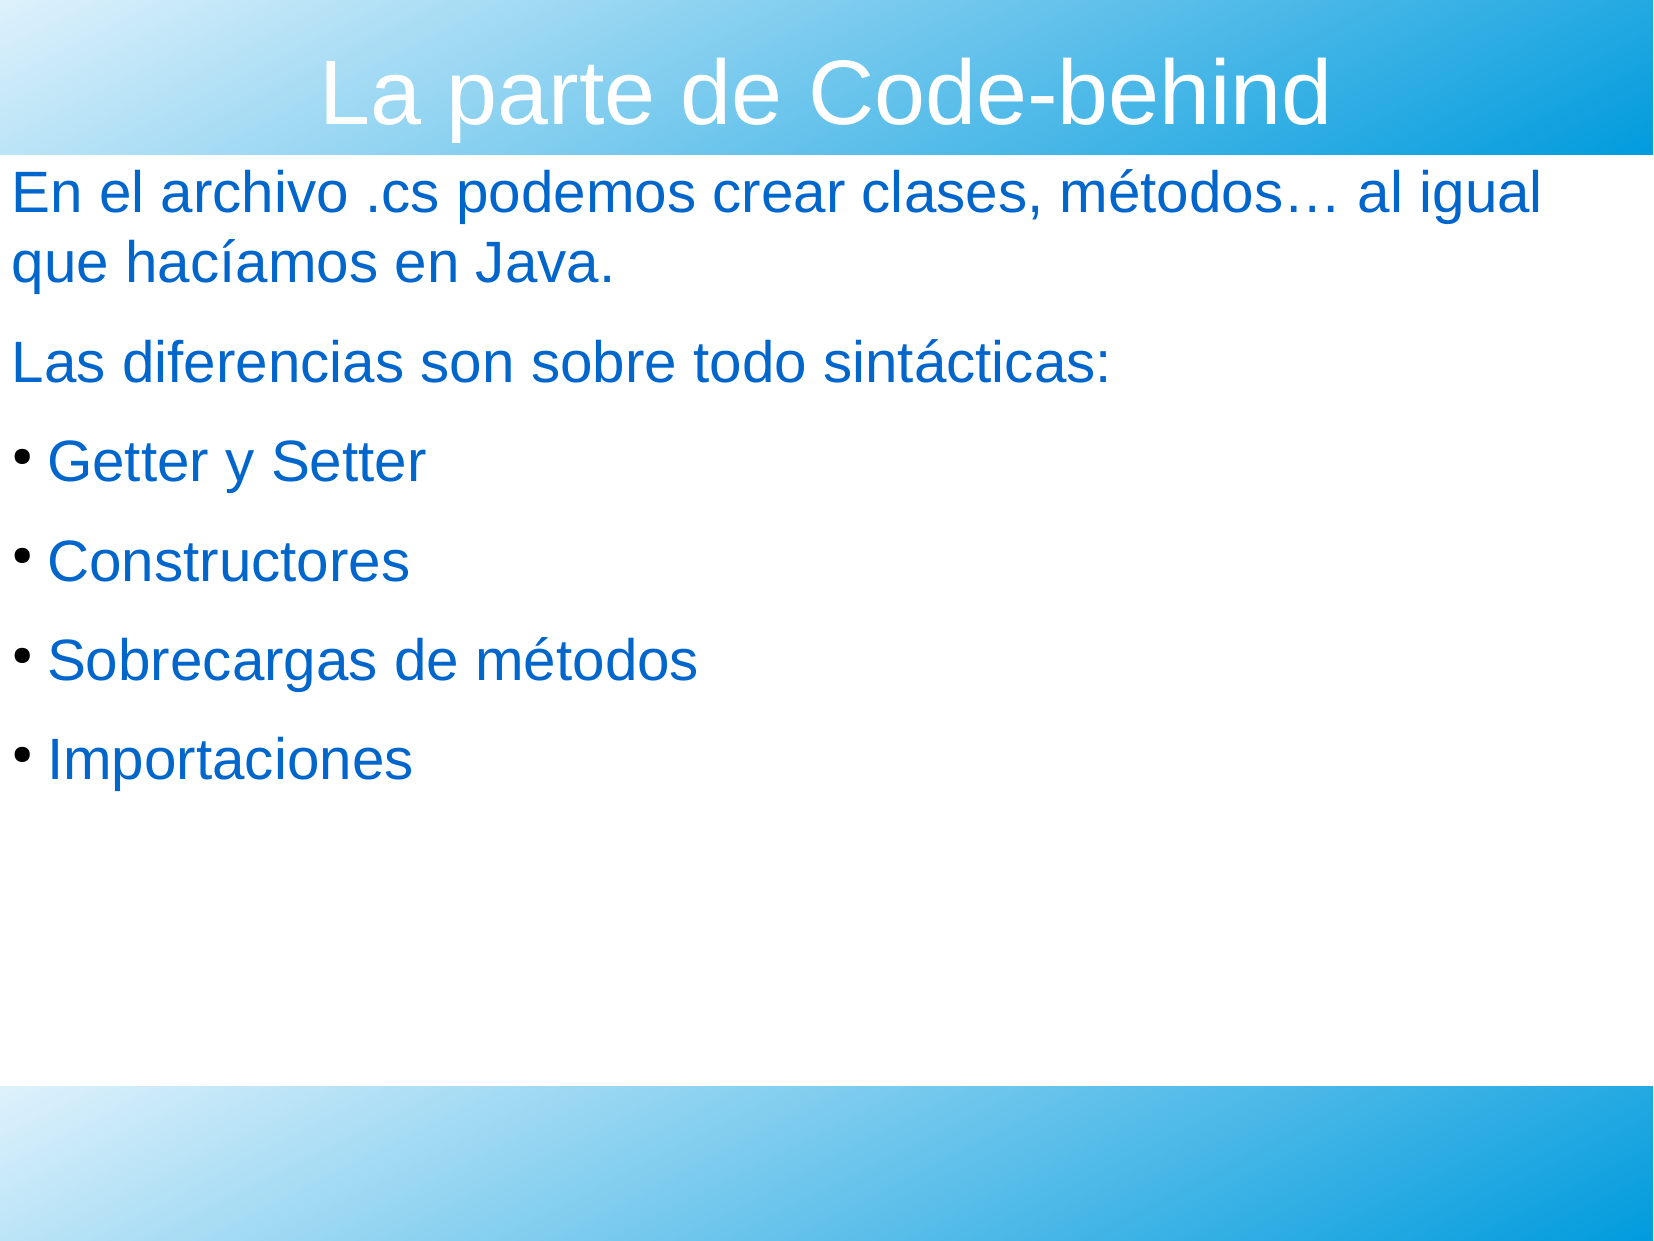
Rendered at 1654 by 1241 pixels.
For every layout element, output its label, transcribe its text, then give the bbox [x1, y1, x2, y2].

list En el archivo .cs podemos crear clases, métodos… al igual que hacíamos en Java. Las diferencias son sobre todo sintácticas: Getter y Setter Constructores Sobrecargas de métodos Importaciones [11, 154, 1619, 1058]
title La parte de Code-behind [82, 0, 1571, 154]
